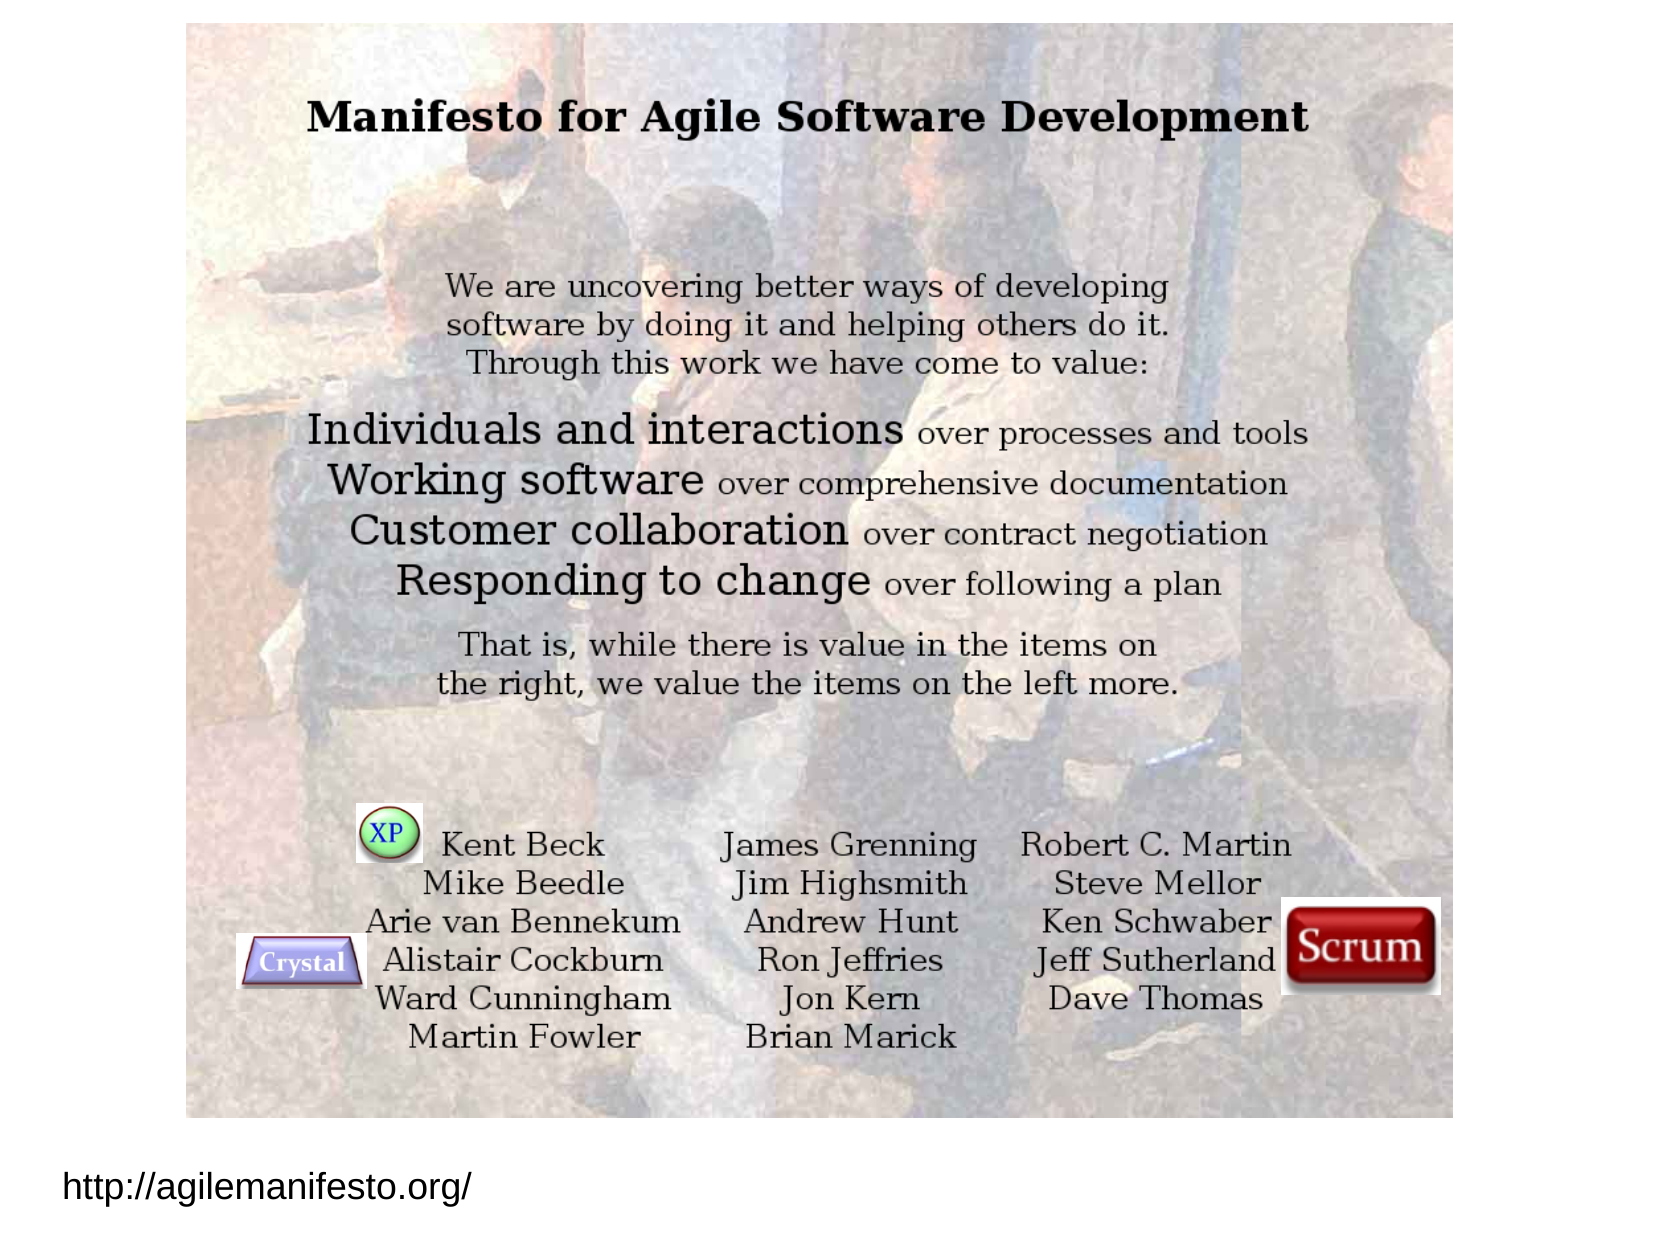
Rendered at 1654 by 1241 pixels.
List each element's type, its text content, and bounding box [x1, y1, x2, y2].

text_box http://agilemanifesto.org/ [47, 1157, 520, 1241]
picture [186, 23, 1453, 1118]
